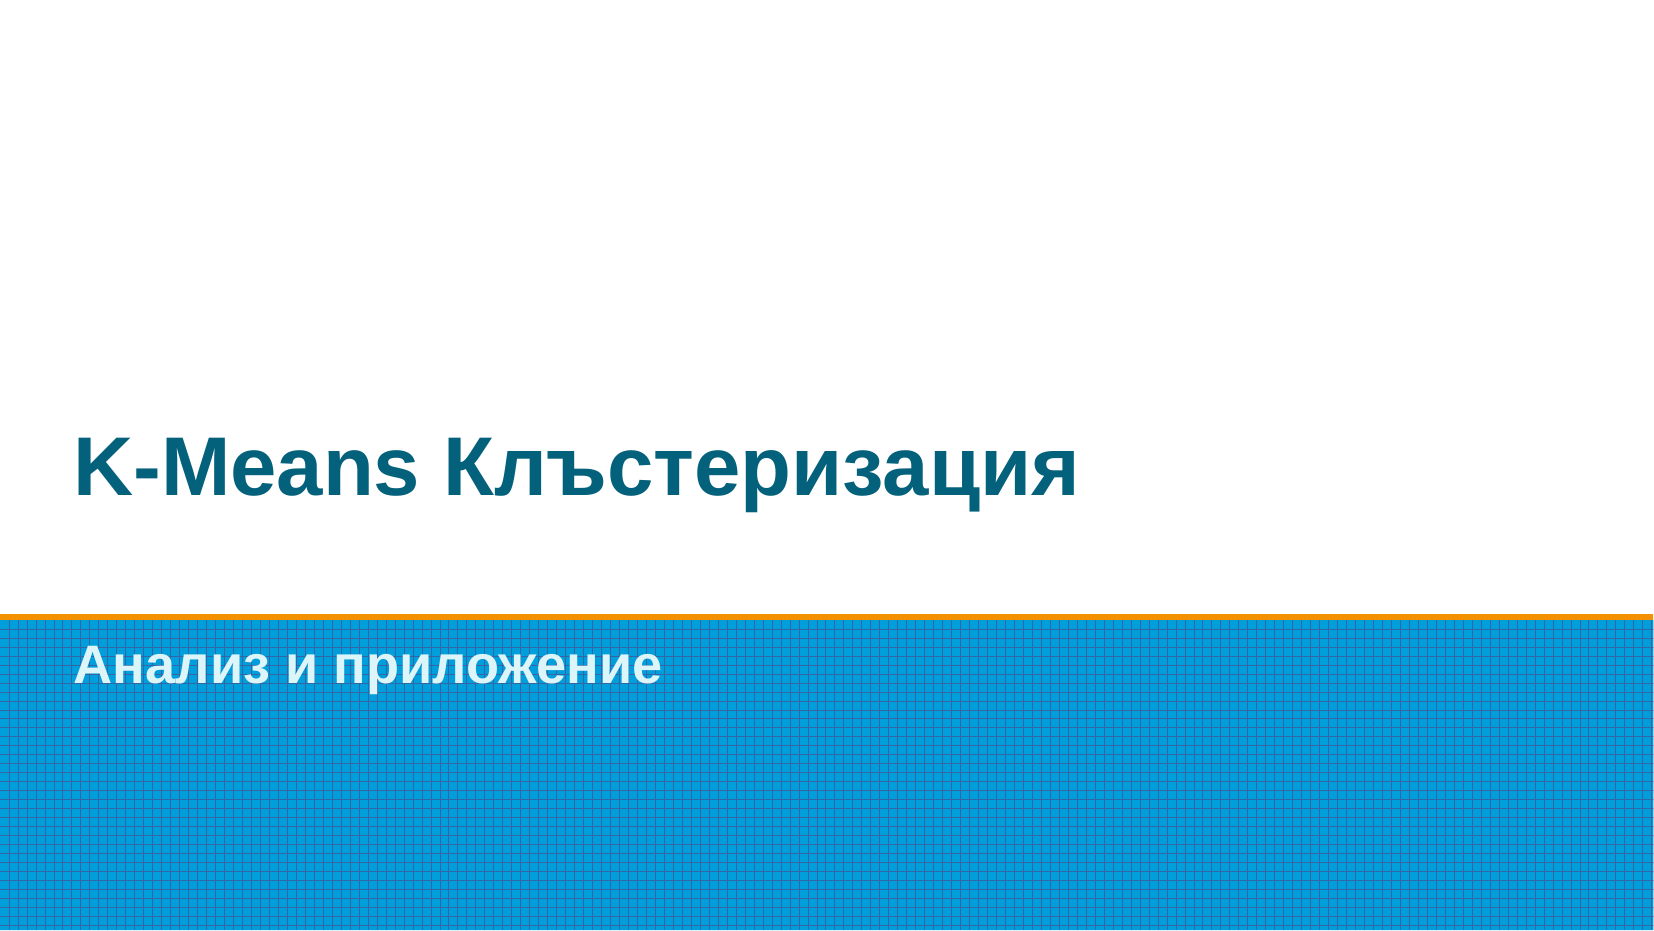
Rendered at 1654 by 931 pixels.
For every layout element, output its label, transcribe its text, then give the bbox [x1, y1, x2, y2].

title K-Means Клъстеризация [73, 44, 1551, 576]
subtitle Анализ и приложение [73, 634, 1551, 827]
